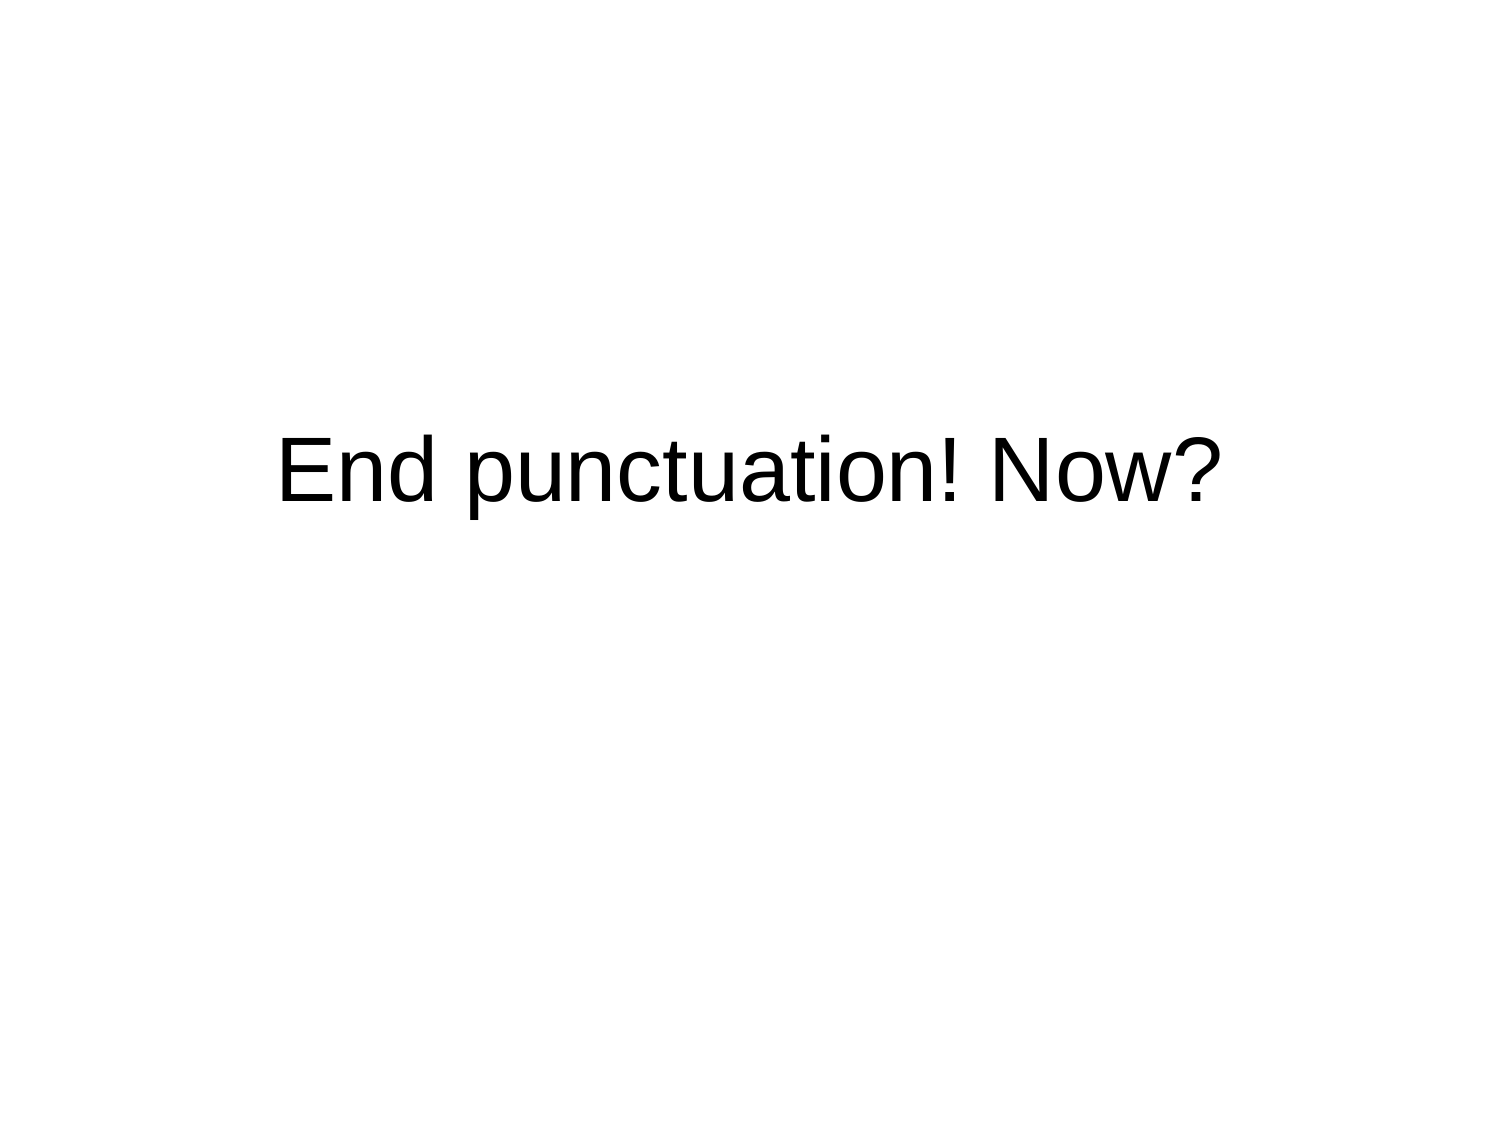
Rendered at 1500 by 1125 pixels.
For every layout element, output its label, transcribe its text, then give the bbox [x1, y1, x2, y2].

title End punctuation! Now? [112, 349, 1388, 591]
